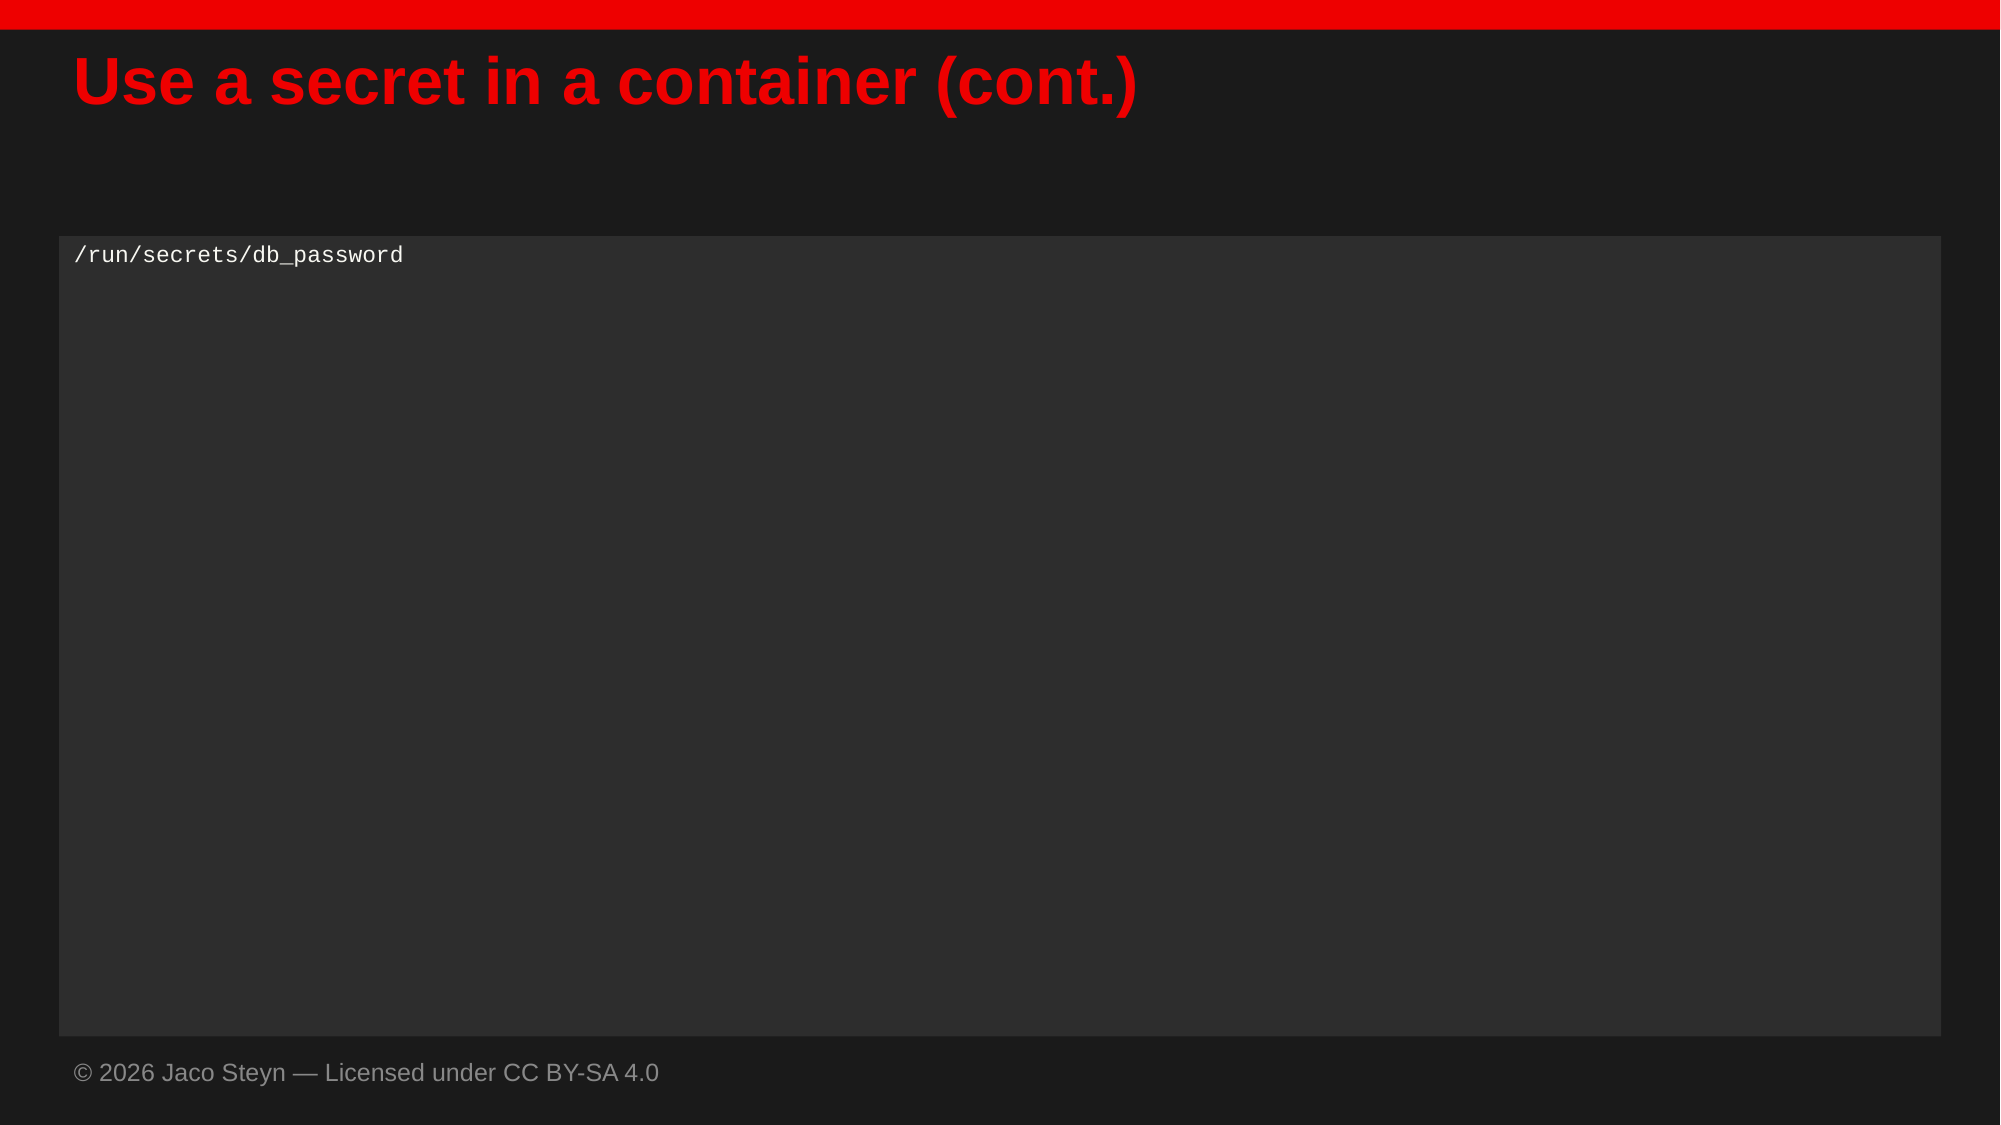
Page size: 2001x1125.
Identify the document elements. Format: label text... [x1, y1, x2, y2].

text_box © 2026 Jaco Steyn — Licensed under CC BY-SA 4.0 [59, 1051, 1942, 1093]
text_box Use a secret in a container (cont.) [59, 36, 1942, 208]
text_box /run/secrets/db_password [59, 236, 1942, 1037]
text_box [0, 0, 2001, 30]
